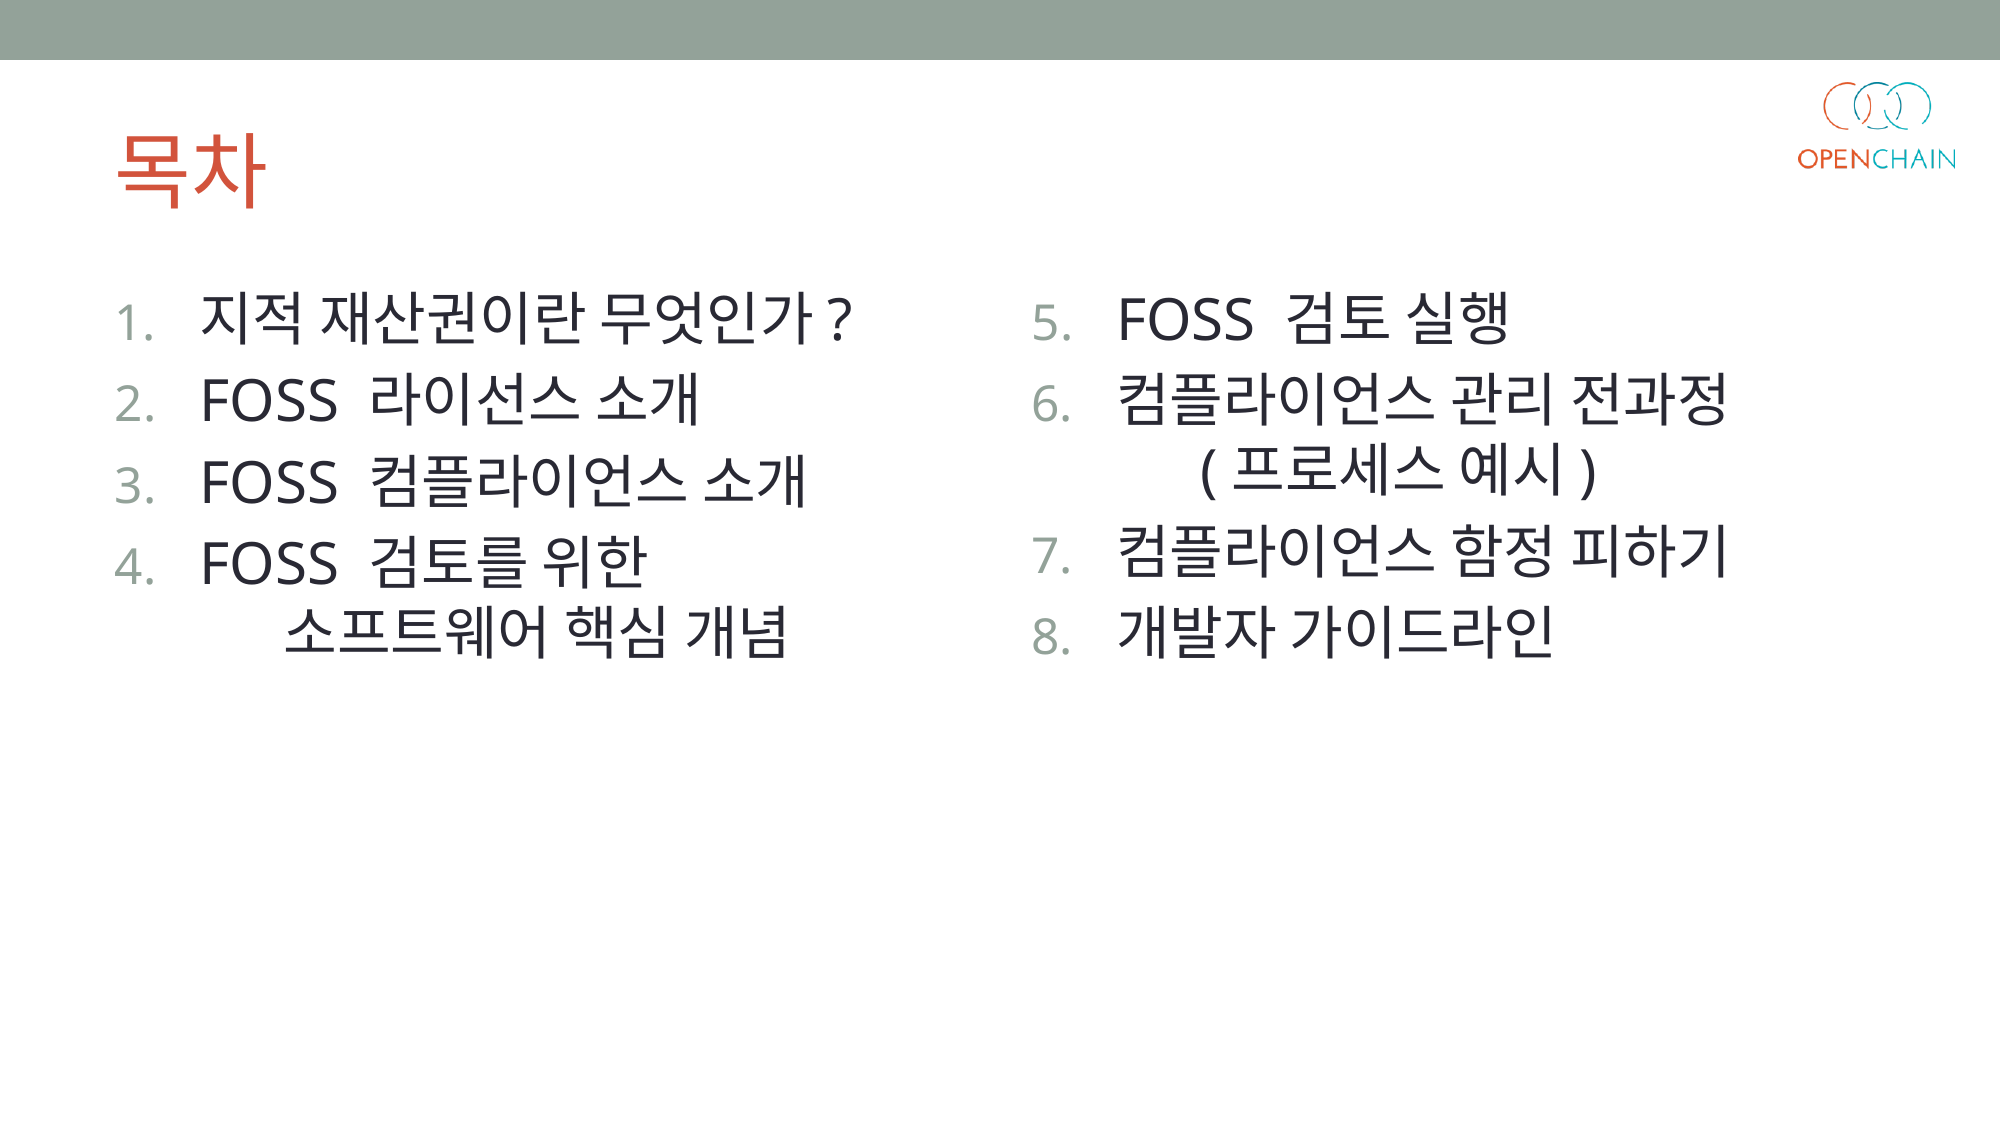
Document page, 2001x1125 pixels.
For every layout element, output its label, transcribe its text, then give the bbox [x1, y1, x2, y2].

list FOSS 검토 실행 컴플라이언스 관리 전과정 (프로세스 예시) 컴플라이언스 함정 피하기 개발자 가이드라인 [1016, 274, 1901, 1049]
title 목차 [99, 87, 1900, 251]
list 지적 재산권이란 무엇인가? FOSS 라이선스 소개 FOSS 컴플라이언스 소개 FOSS 검토를 위한 소프트웨어 핵심 개념 [99, 274, 984, 1049]
